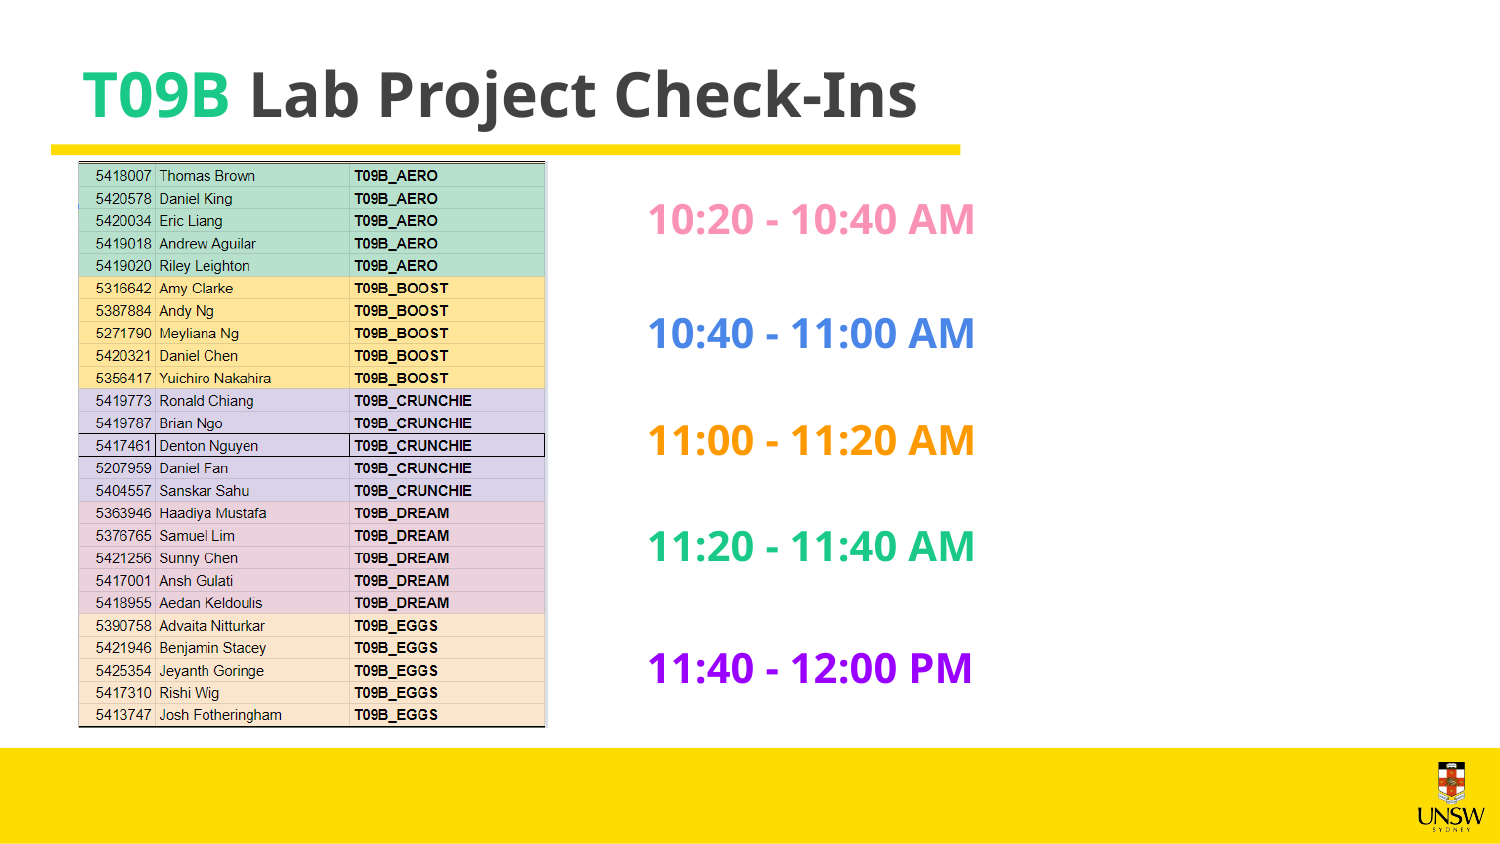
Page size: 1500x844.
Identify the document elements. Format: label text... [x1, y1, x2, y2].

picture [78, 161, 548, 728]
text_box 10:40 - 11:00 AM [631, 291, 1102, 372]
text_box [51, 144, 961, 156]
text_box 👨‍👩‍👧‍👦 T09B Lab Project Check-Ins [51, 24, 1449, 145]
text_box 11:20 - 11:40 AM [631, 504, 1102, 585]
text_box 11:40 - 12:00 PM [631, 626, 1102, 707]
text_box 10:20 - 10:40 AM [631, 177, 1102, 258]
picture [1418, 762, 1485, 832]
text_box 11:00 - 11:20 AM [631, 399, 1102, 480]
